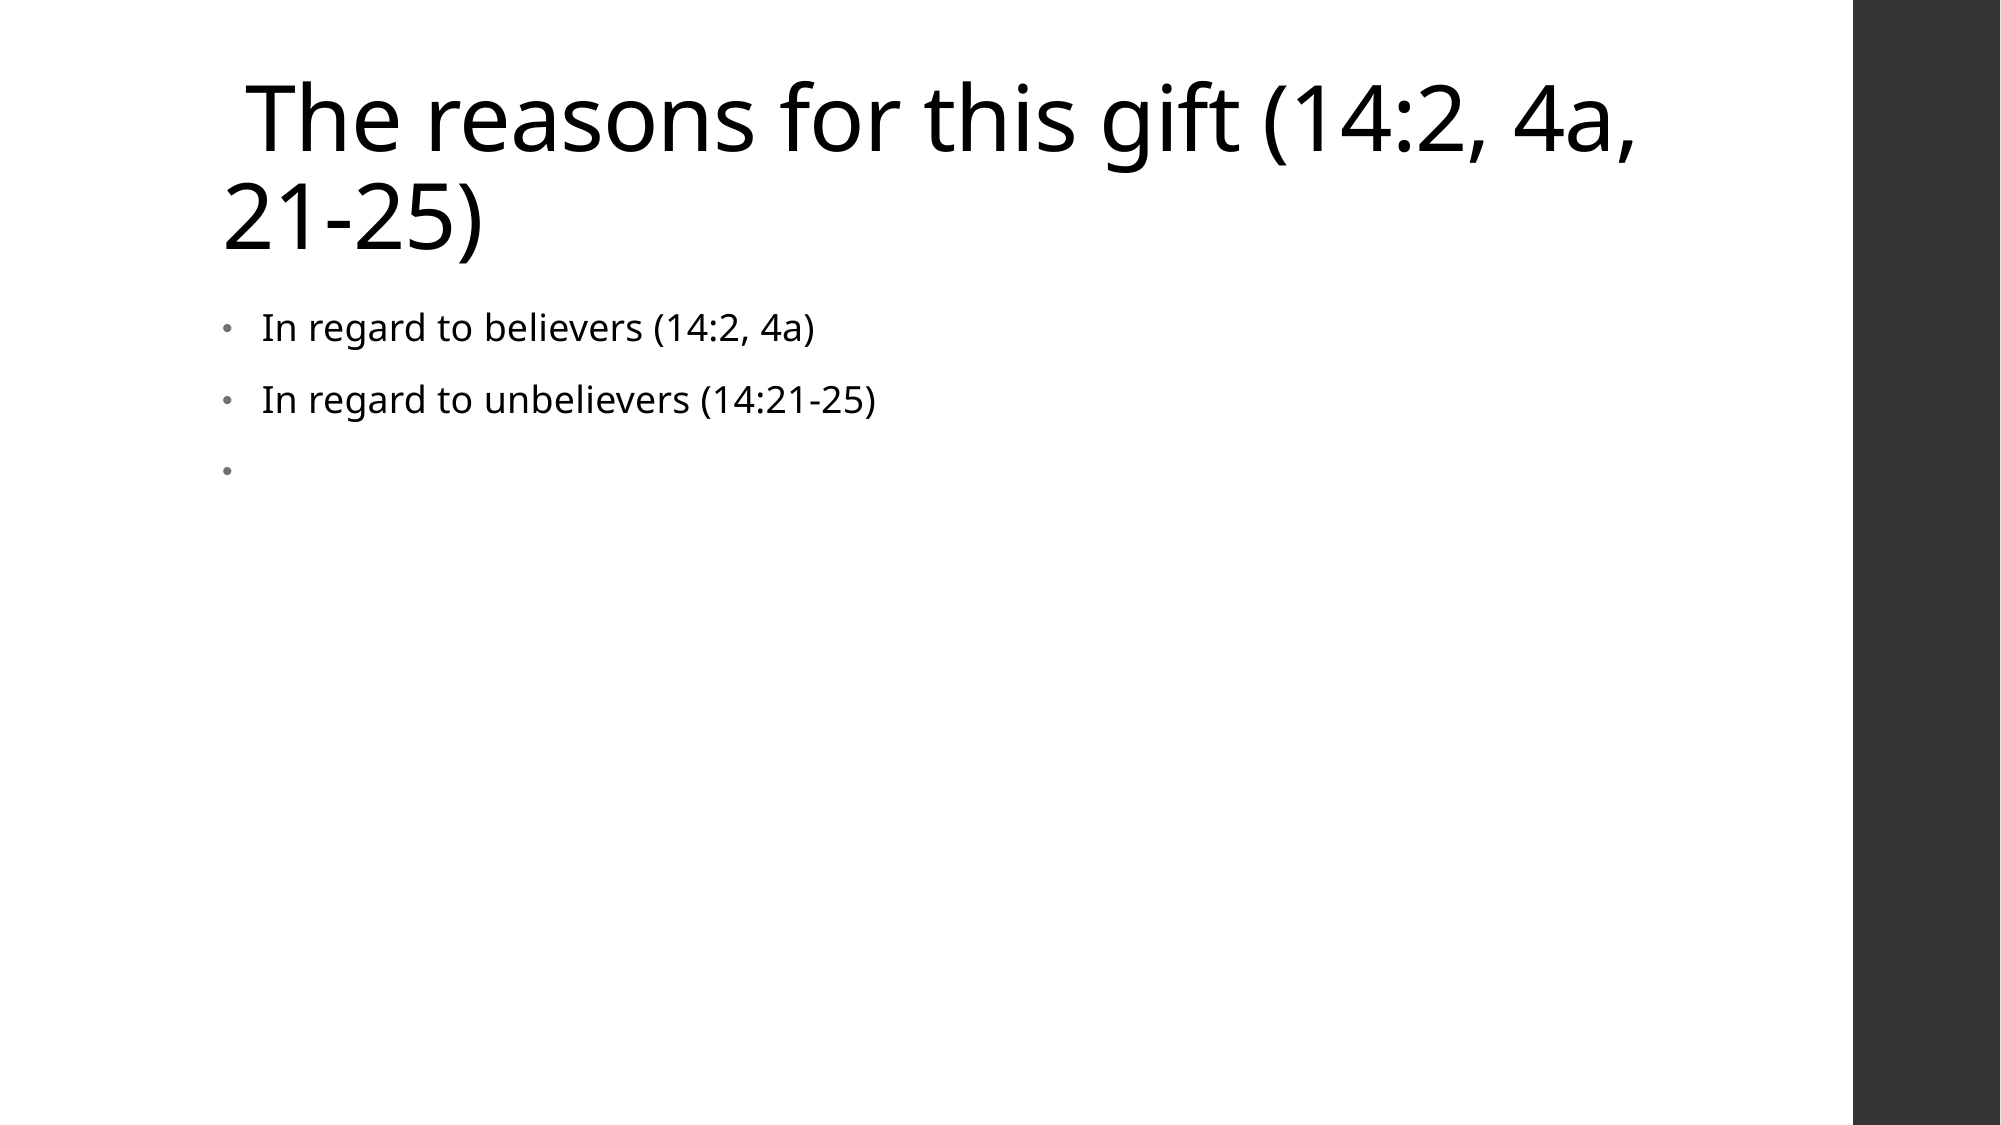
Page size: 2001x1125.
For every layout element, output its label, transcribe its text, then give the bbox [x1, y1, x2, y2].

title The reasons for this gift (14:2, 4a, 21-25) [206, 60, 1797, 278]
list In regard to believers (14:2, 4a) In regard to unbelievers (14:21-25) [206, 299, 1617, 1014]
